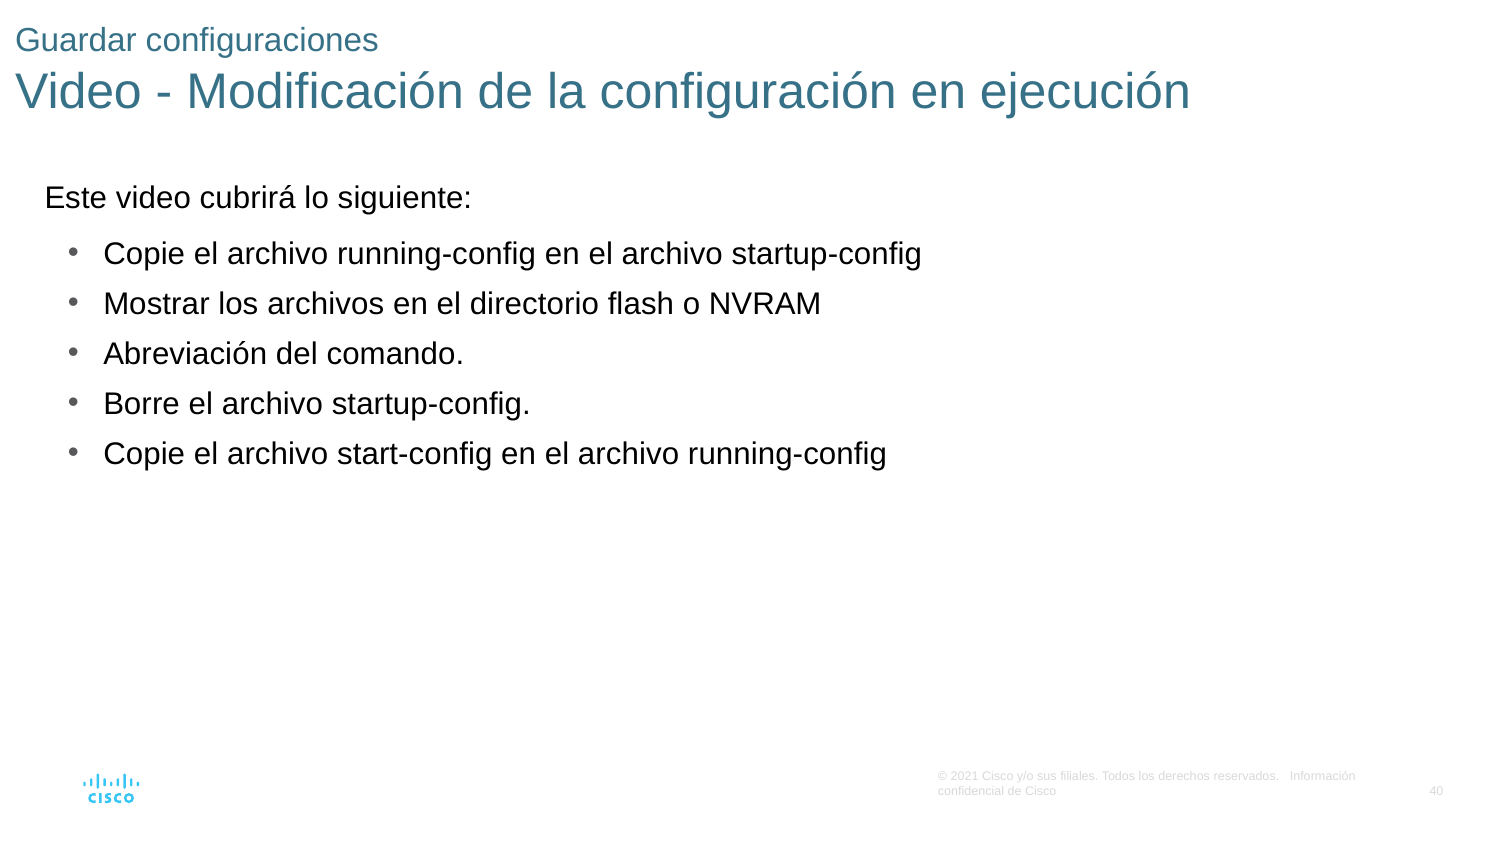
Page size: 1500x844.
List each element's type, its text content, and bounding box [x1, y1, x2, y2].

list Este video cubrirá lo siguiente: Copie el archivo running-config en el archivo startup-config Mostrar los archivos en el directorio flash o NVRAM Abreviación del comando. Borre el archivo startup-config. Copie el archivo start-config en el archivo running-config [29, 169, 1449, 748]
title Guardar configuraciones Video - Modificación de la configuración en ejecución [0, 19, 1500, 117]
